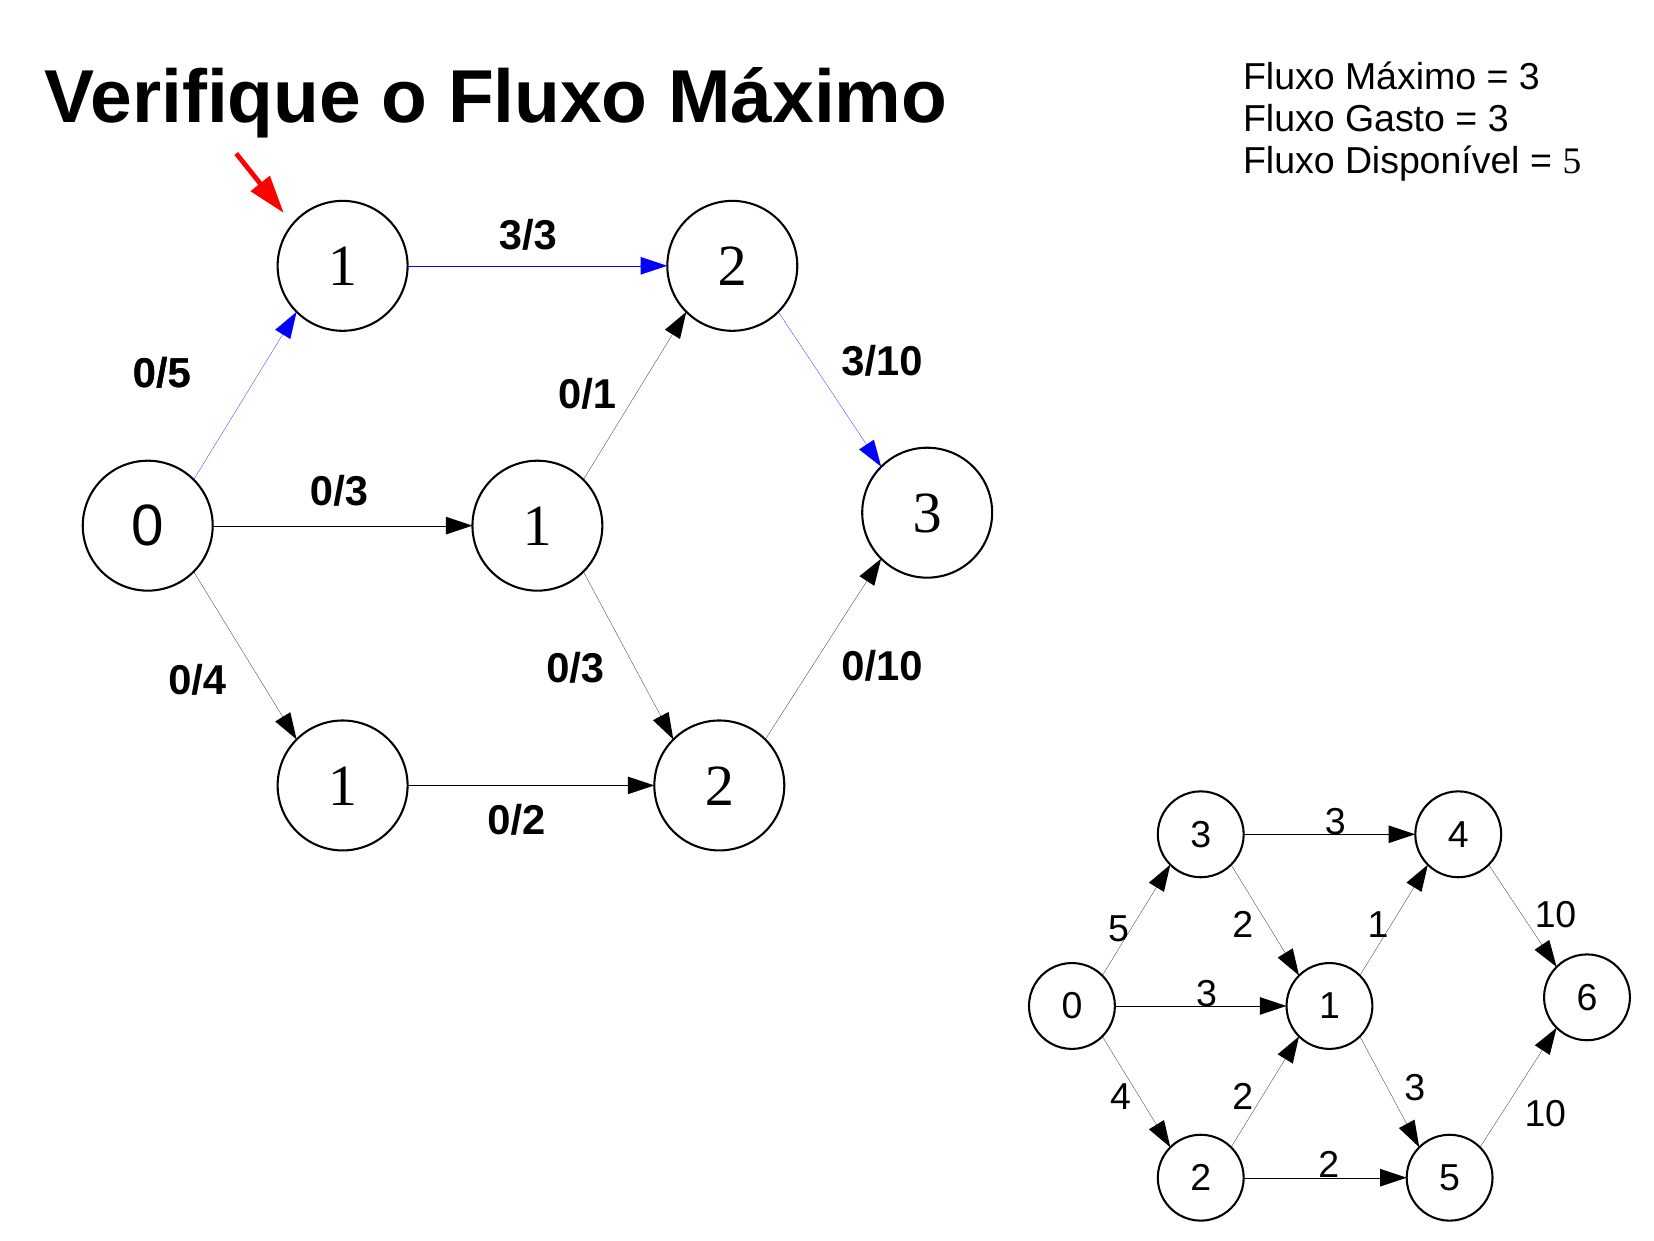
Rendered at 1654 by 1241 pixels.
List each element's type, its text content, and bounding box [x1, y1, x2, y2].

text_box Fluxo Máximo = 3 Fluxo Gasto = 3 Fluxo Disponível = 5 [1228, 48, 1597, 189]
text_box 3 [862, 447, 993, 578]
text_box 1 [1352, 895, 1390, 953]
text_box 2 [654, 720, 785, 851]
text_box 3 [1310, 792, 1347, 850]
text_box 10 [1520, 885, 1595, 985]
text_box 0/3 [531, 637, 638, 700]
text_box 3 [1157, 791, 1244, 878]
text_box 4 [1415, 791, 1502, 878]
text_box 4 [1095, 1067, 1132, 1125]
text_box 3 [1181, 964, 1218, 1022]
text_box 0 [1028, 963, 1115, 1049]
text_box 1 [277, 720, 408, 851]
text_box 2 [1303, 1136, 1341, 1194]
text_box Verifique o Fluxo Máximo [29, 47, 963, 147]
text_box 1 [472, 460, 603, 591]
text_box 10 [1509, 1084, 1596, 1142]
text_box 3/10 [826, 330, 957, 393]
text_box 1 [277, 200, 408, 331]
text_box 2 [1157, 1134, 1244, 1221]
text_box 0/4 [153, 649, 260, 711]
text_box 6 [1582, 996, 1592, 1008]
text_box 0/5 [118, 342, 225, 404]
text_box 3 [1389, 1059, 1427, 1116]
text_box 0/3 [295, 460, 402, 522]
text_box 2 [1217, 1067, 1255, 1125]
text_box 3/3 [484, 204, 591, 266]
text_box 6 [1544, 955, 1630, 1041]
text_box 1 [1286, 963, 1373, 1049]
text_box 0/2 [472, 789, 579, 851]
text_box 5 [1406, 1134, 1493, 1221]
text_box 2 [1217, 895, 1255, 953]
text_box 0 [82, 460, 213, 591]
text_box 5 [1093, 900, 1131, 958]
text_box 2 [667, 200, 798, 331]
text_box 0/1 [543, 363, 650, 426]
text_box 0/10 [826, 635, 957, 697]
